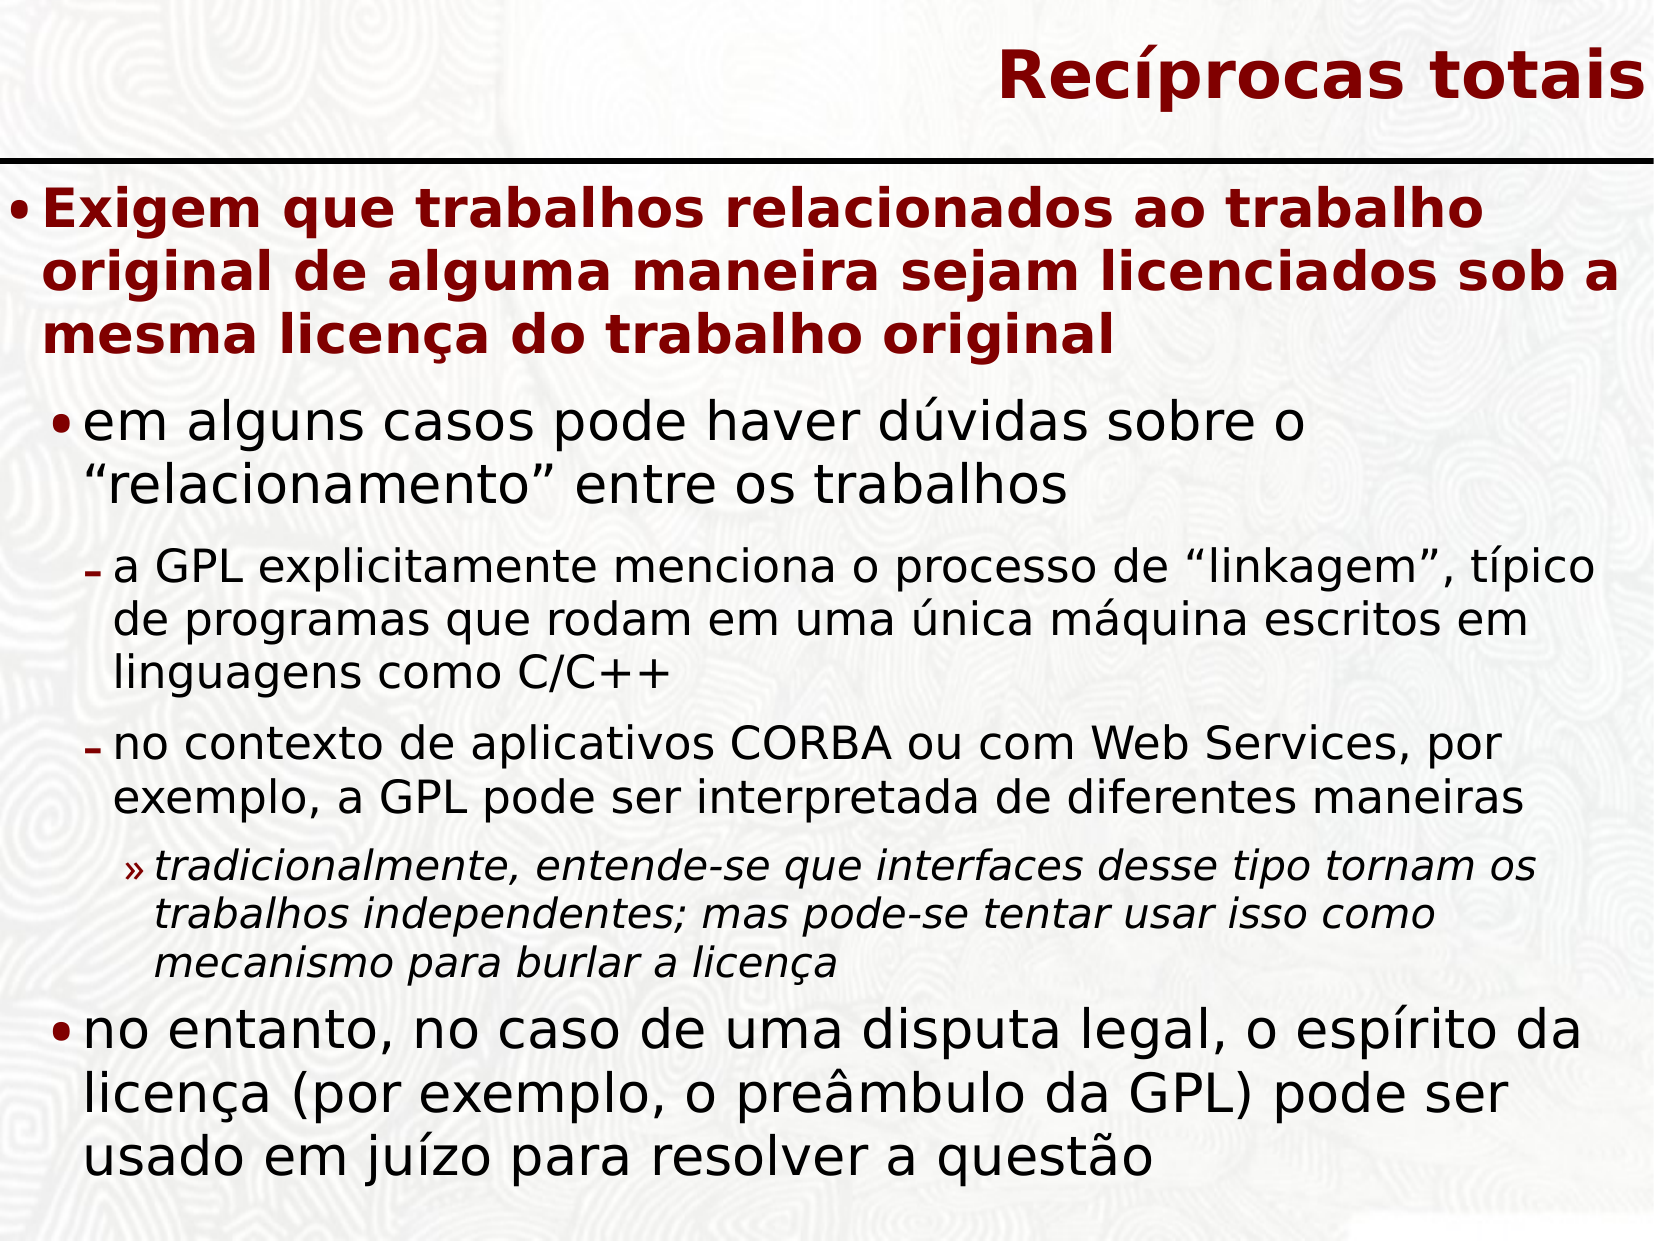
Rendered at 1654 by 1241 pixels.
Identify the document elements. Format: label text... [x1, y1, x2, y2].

picture [0, 164, 1654, 1241]
title Recíprocas totais [602, 0, 1648, 153]
picture [0, 0, 1654, 158]
list Exigem que trabalhos relacionados ao trabalho original de alguma maneira sejam licenciados sob a mesma licença do trabalho original em alguns casos pode haver dúvidas sobre o “relacionamento” entre os trabalhos a GPL explicitamente menciona o processo de “linkagem”, típico de programas que rodam em uma única máquina escritos em linguagens como C/C++ no contexto de aplicativos CORBA ou com Web Services, por exemplo, a GPL pode ser interpretada de diferentes maneiras tradicionalmente, entende-se que interfaces desse tipo tornam os trabalhos independentes; mas pode-se tentar usar isso como mecanismo para burlar a licença no entanto, no caso de uma disputa legal, o espírito da licença (por exemplo, o preâmbulo da GPL) pode ser usado em juízo para resolver a questão [5, 177, 1654, 1229]
